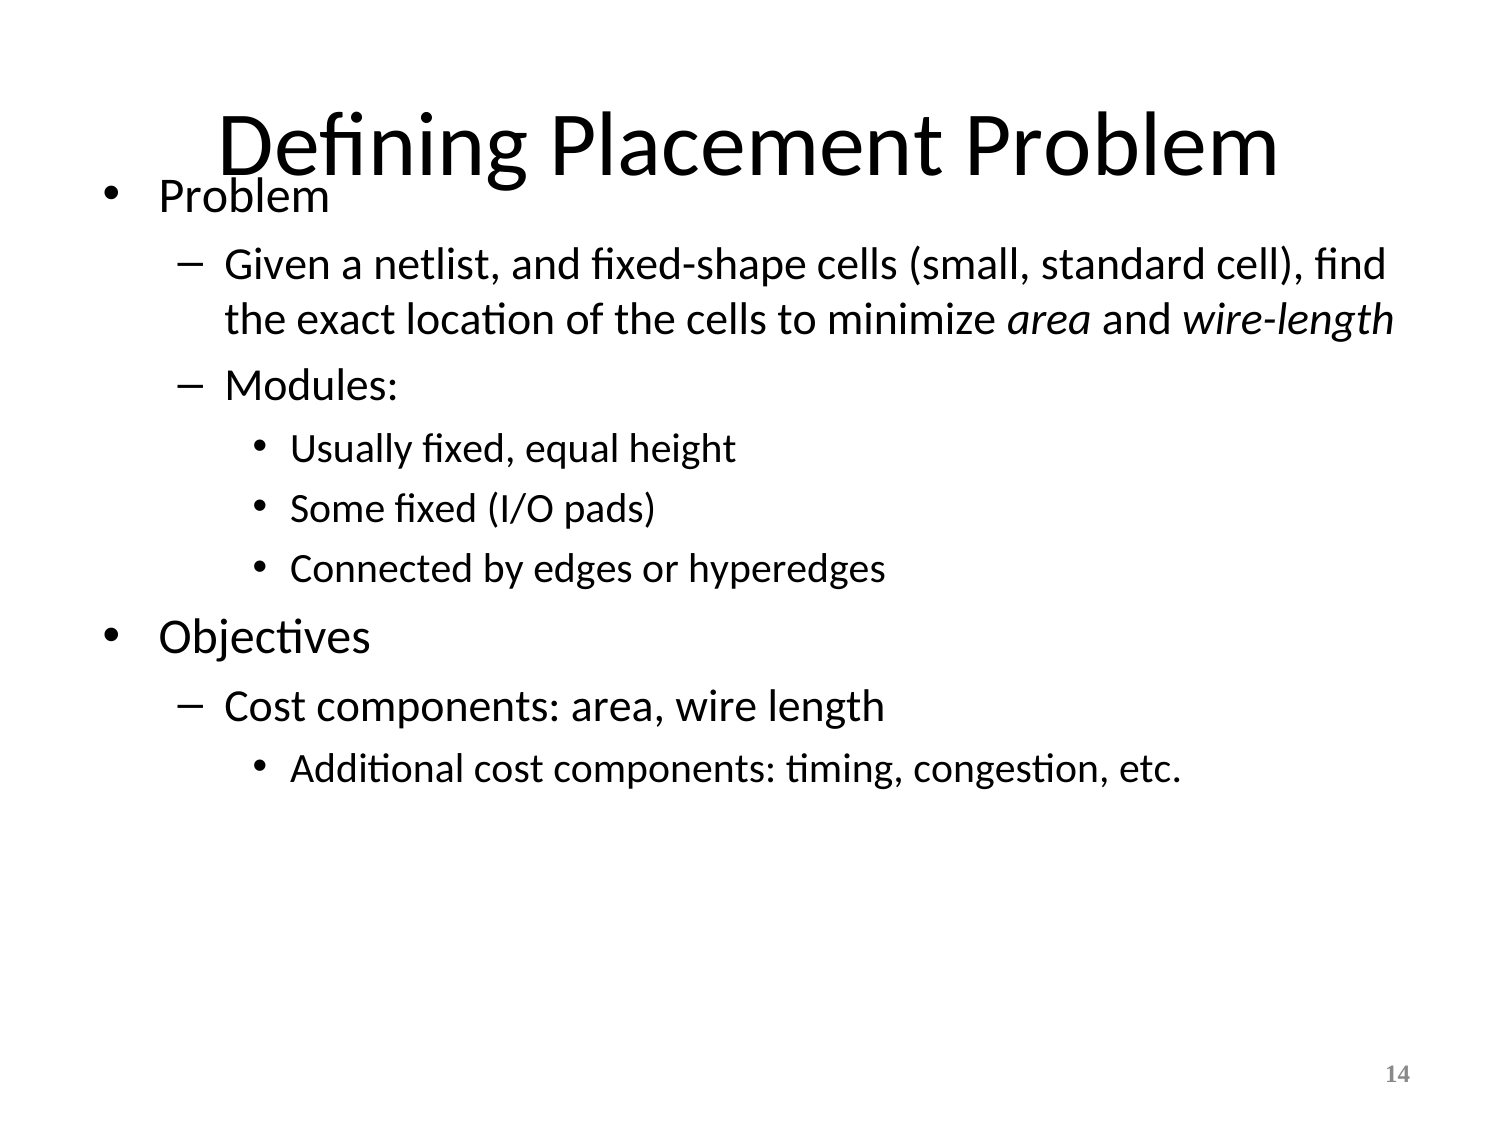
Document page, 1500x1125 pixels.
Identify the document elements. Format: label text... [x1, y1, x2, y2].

text_box <number> [1074, 1042, 1426, 1103]
list Problem Given a netlist, and fixed-shape cells (small, standard cell), find the exact location of the cells to minimize area and wire-length Modules: Usually fixed, equal height Some fixed (I/O pads) Connected by edges or hyperedges Objectives Cost components: area, wire length Additional cost components: timing, congestion, etc. [87, 154, 1426, 1005]
title Defining Placement Problem [75, 45, 1426, 233]
